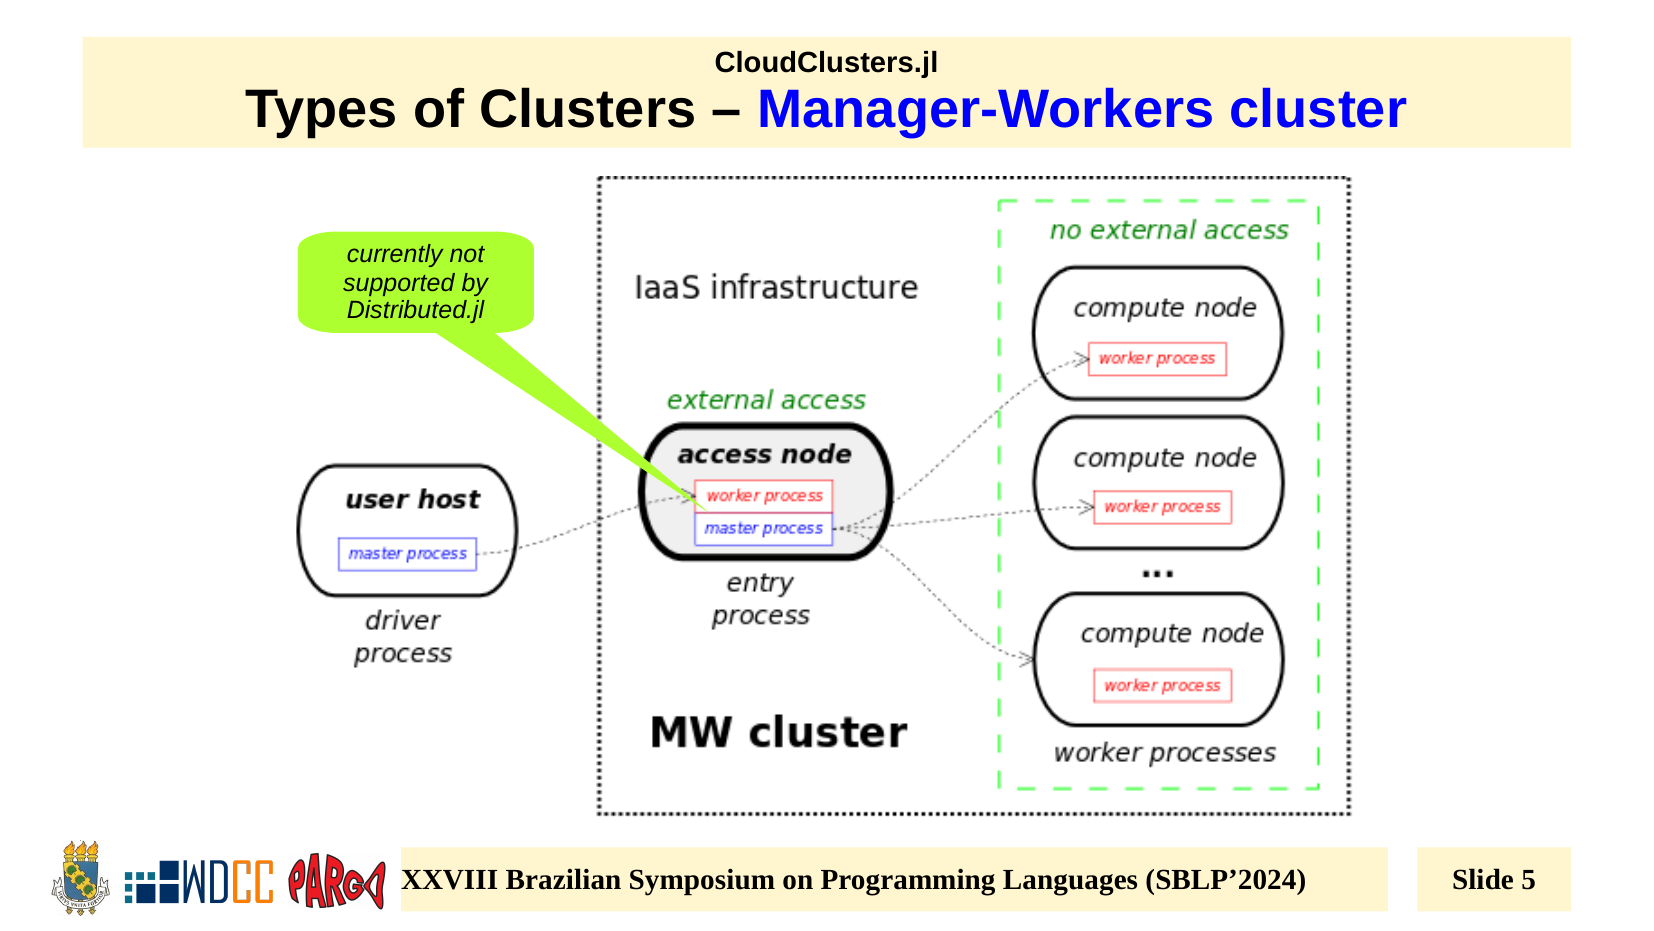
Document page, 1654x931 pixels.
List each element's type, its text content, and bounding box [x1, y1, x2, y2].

picture [51, 840, 110, 916]
text_box currently not supported by Distributed.jl [297, 231, 710, 513]
title CloudClusters.jl Types of Clusters – Manager-Workers cluster [82, 36, 1571, 148]
picture [295, 176, 1354, 818]
picture [113, 848, 386, 918]
